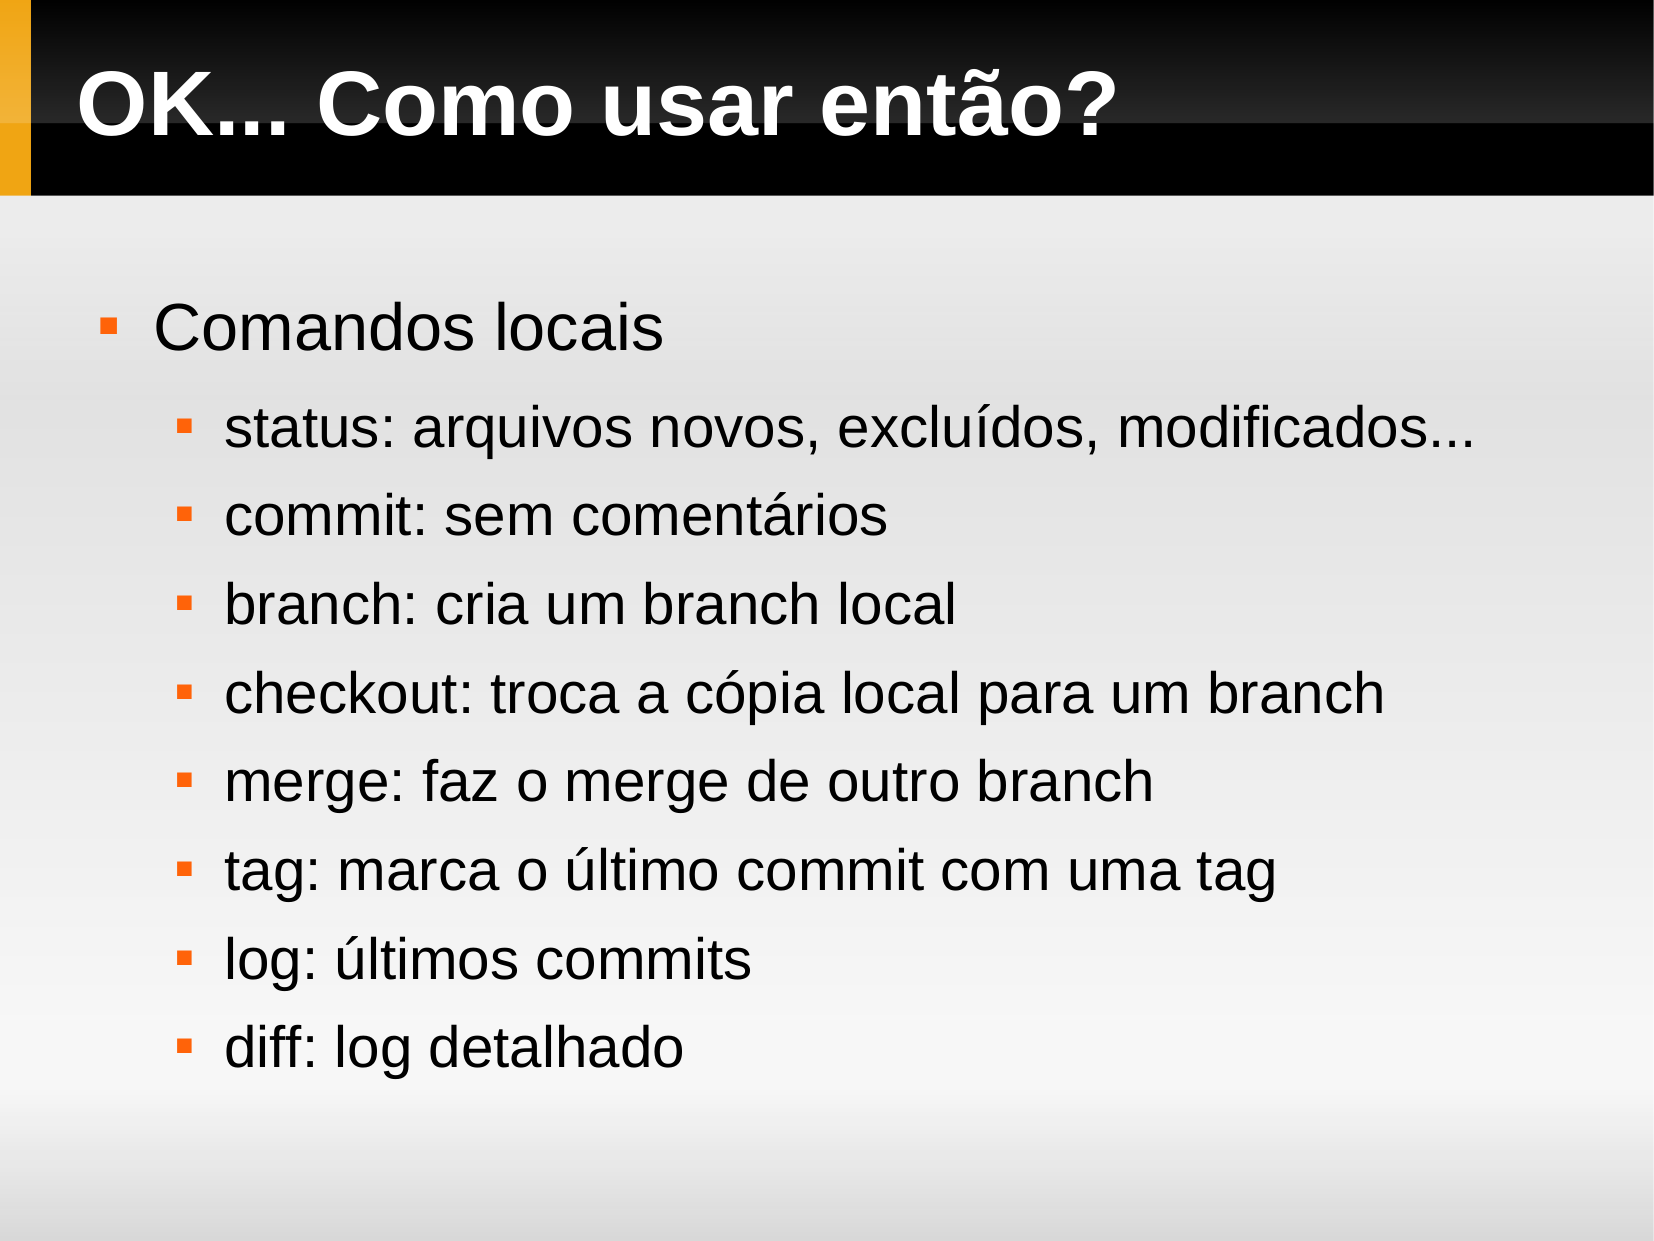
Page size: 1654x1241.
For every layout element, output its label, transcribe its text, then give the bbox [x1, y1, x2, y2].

list Comandos locais status: arquivos novos, excluídos, modificados... commit: sem comentários branch: cria um branch local checkout: troca a cópia local para um branch merge: faz o merge de outro branch tag: marca o último commit com uma tag log: últimos commits diff: log detalhado [82, 290, 1571, 1109]
title OK... Como usar então? [76, 0, 1565, 208]
picture [0, 0, 1654, 1241]
